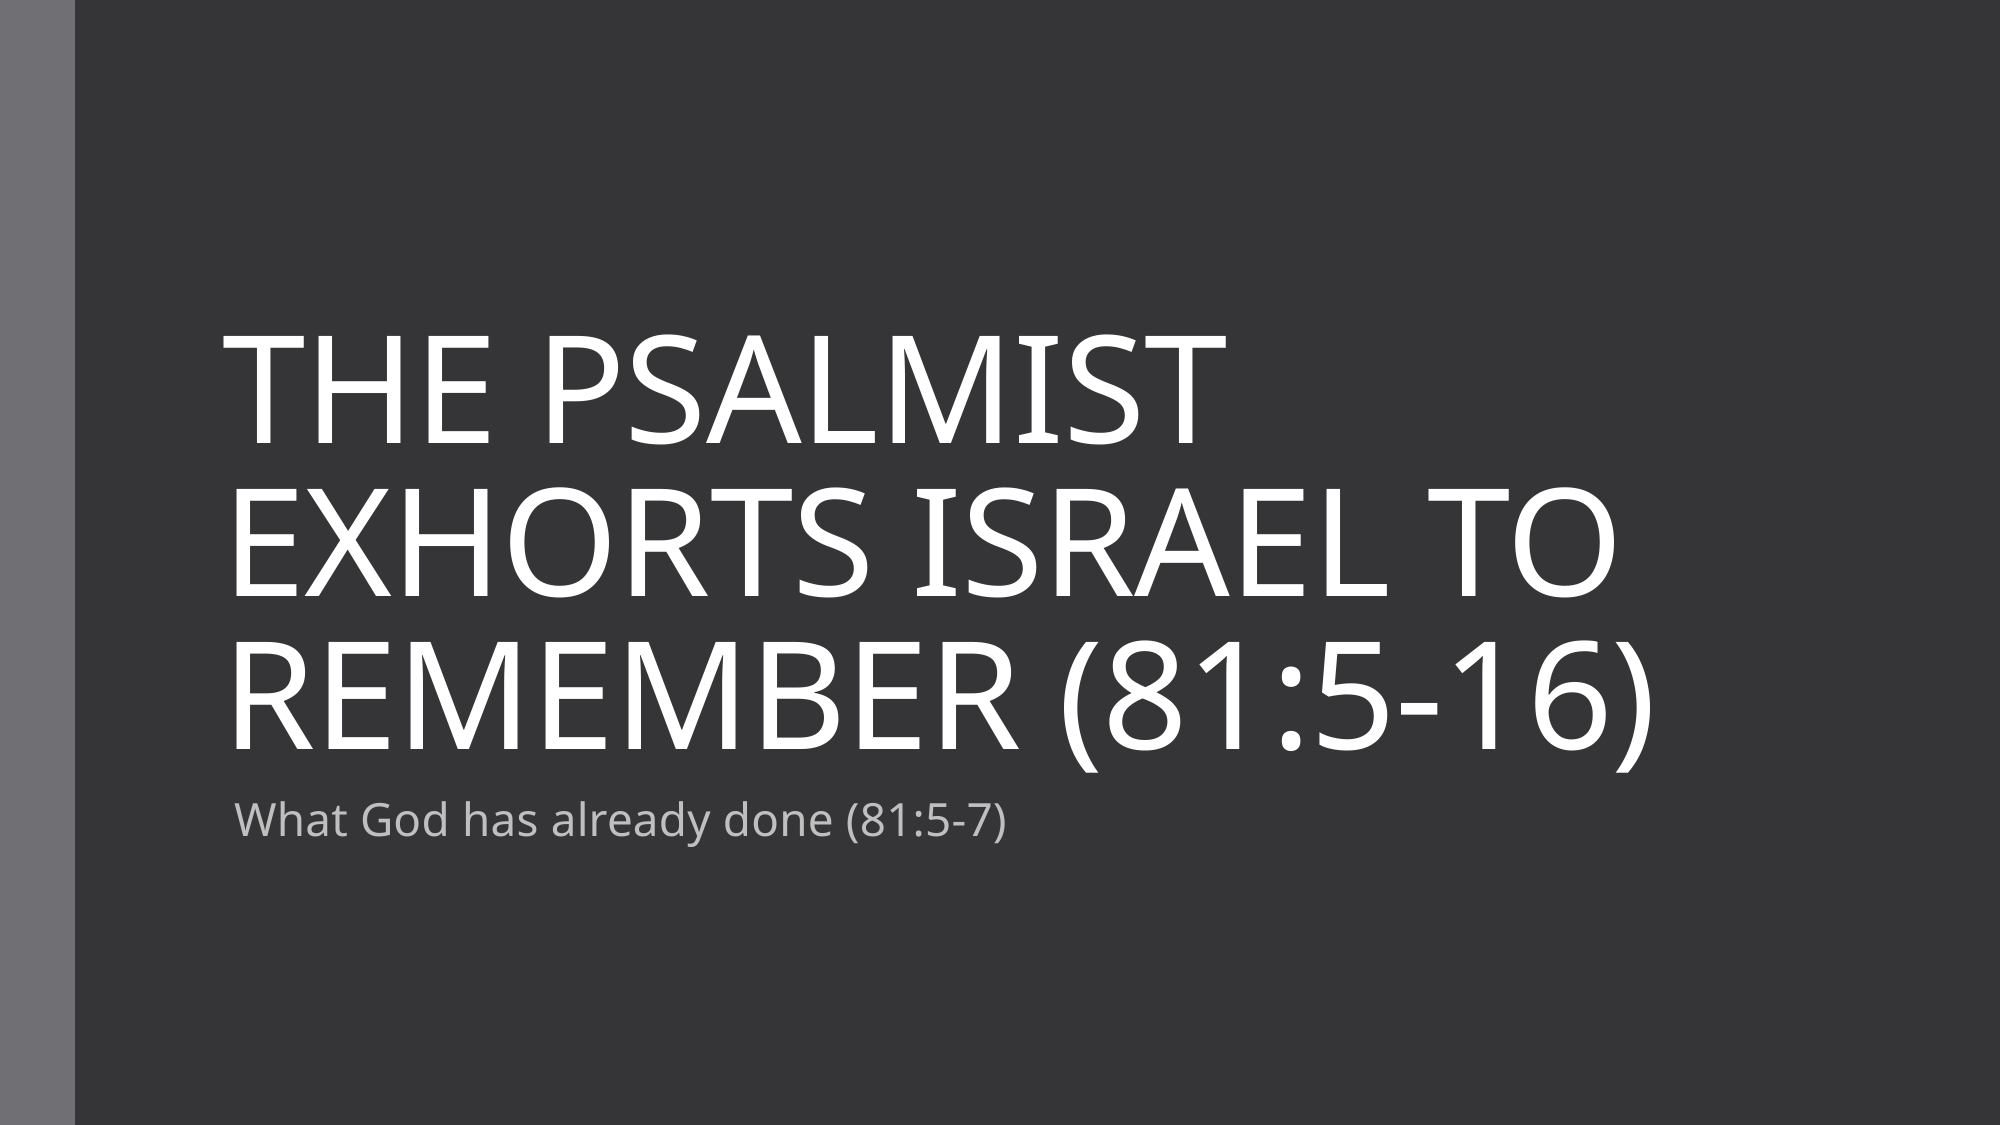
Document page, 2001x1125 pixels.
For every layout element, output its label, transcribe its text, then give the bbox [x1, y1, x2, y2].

subtitle What God has already done (81:5-7) [206, 787, 1752, 1066]
title THE PSALMIST EXHORTS ISRAEL TO REMEMBER (81:5-16) [206, 124, 1752, 787]
